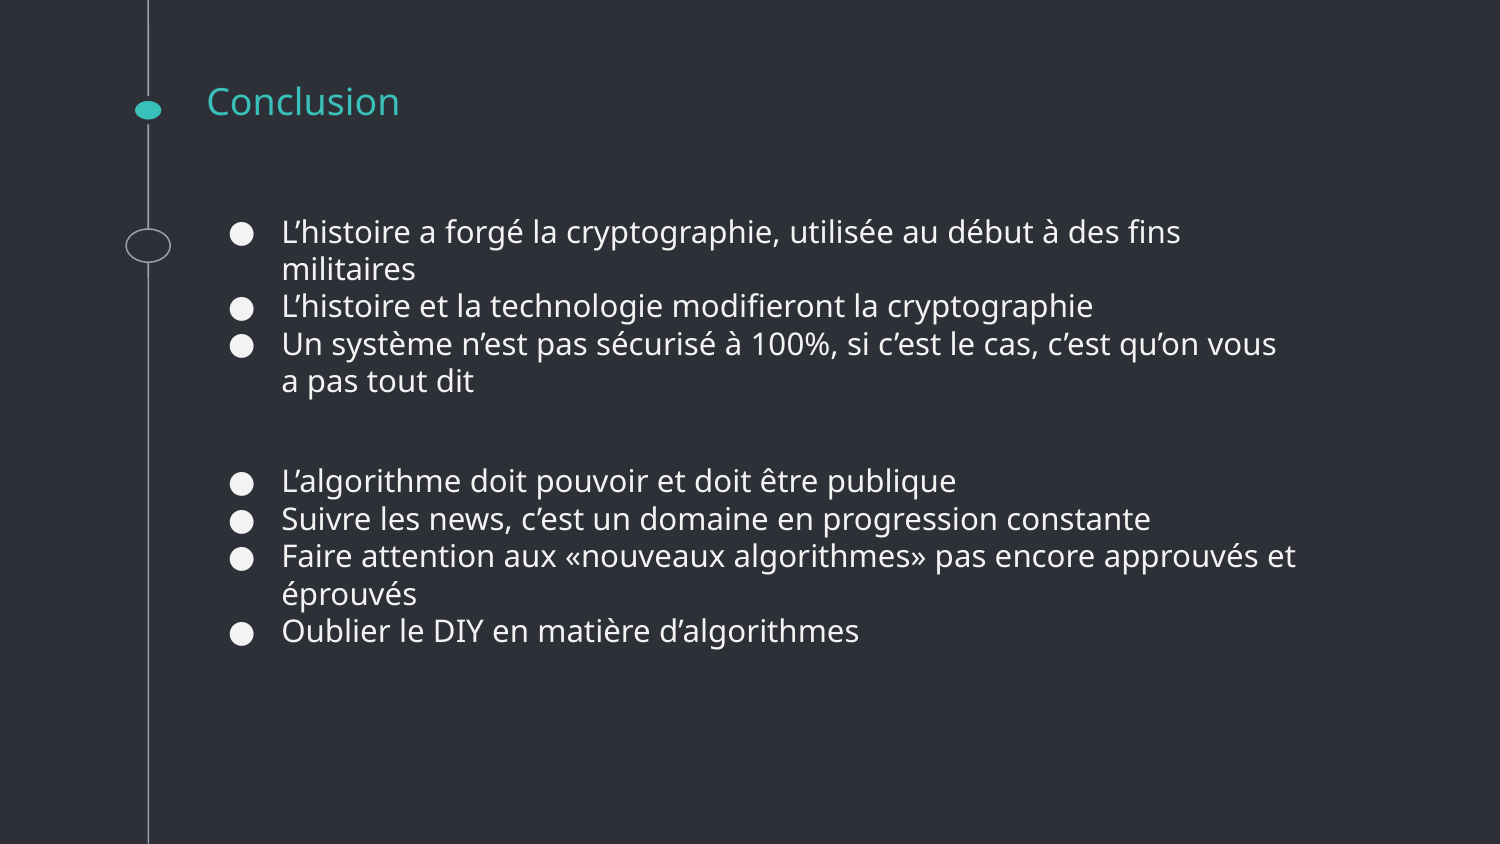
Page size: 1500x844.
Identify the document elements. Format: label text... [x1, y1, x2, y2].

list L’histoire a forgé la cryptographie, utilisée au début à des fins militaires L’histoire et la technologie modifieront la cryptographie Un système n’est pas sécurisé à 100%, si c’est le cas, c’est qu’on vous a pas tout dit L’algorithme doit pouvoir et doit être publique Suivre les news, c’est un domaine en progression constante Faire attention aux «nouveaux algorithmes» pas encore approuvés et éprouvés Oublier le DIY en matière d’algorithmes [191, 196, 1317, 808]
title Conclusion [191, 81, 1317, 139]
